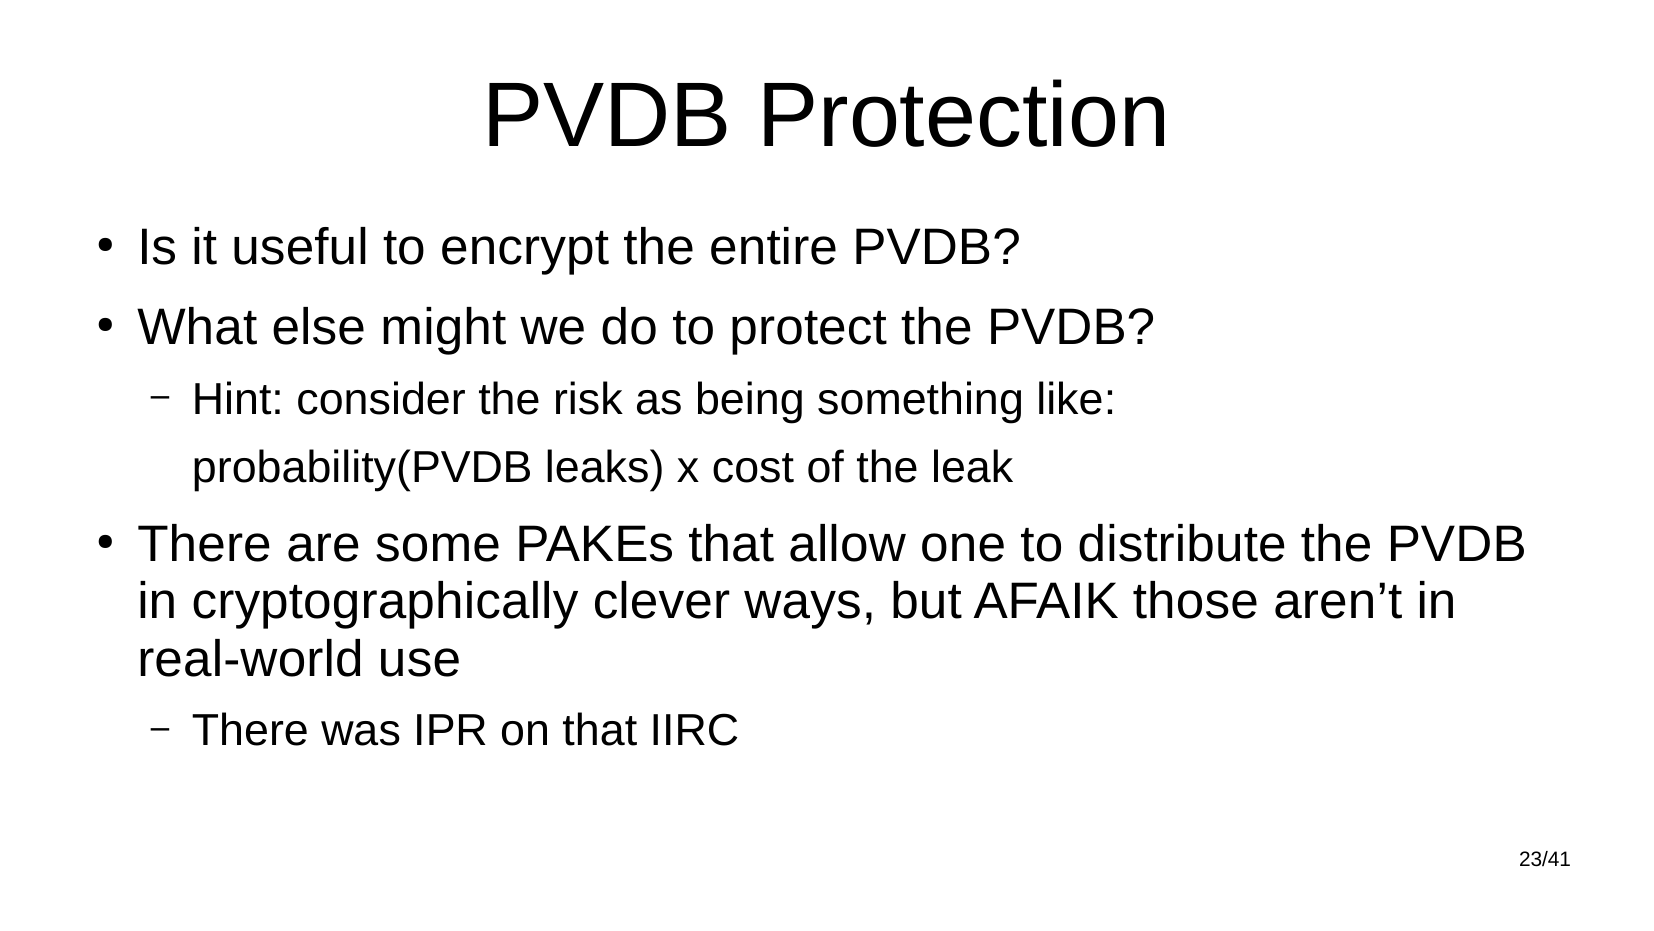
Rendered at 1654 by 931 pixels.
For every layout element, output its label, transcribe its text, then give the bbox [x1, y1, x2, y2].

title PVDB Protection [82, 37, 1571, 193]
list Is it useful to encrypt the entire PVDB? What else might we do to protect the PVDB? Hint: consider the risk as being something like: probability(PVDB leaks) x cost of the leak There are some PAKEs that allow one to distribute the PVDB in cryptographically clever ways, but AFAIK those aren’t in real-world use There was IPR on that IIRC [82, 217, 1571, 758]
